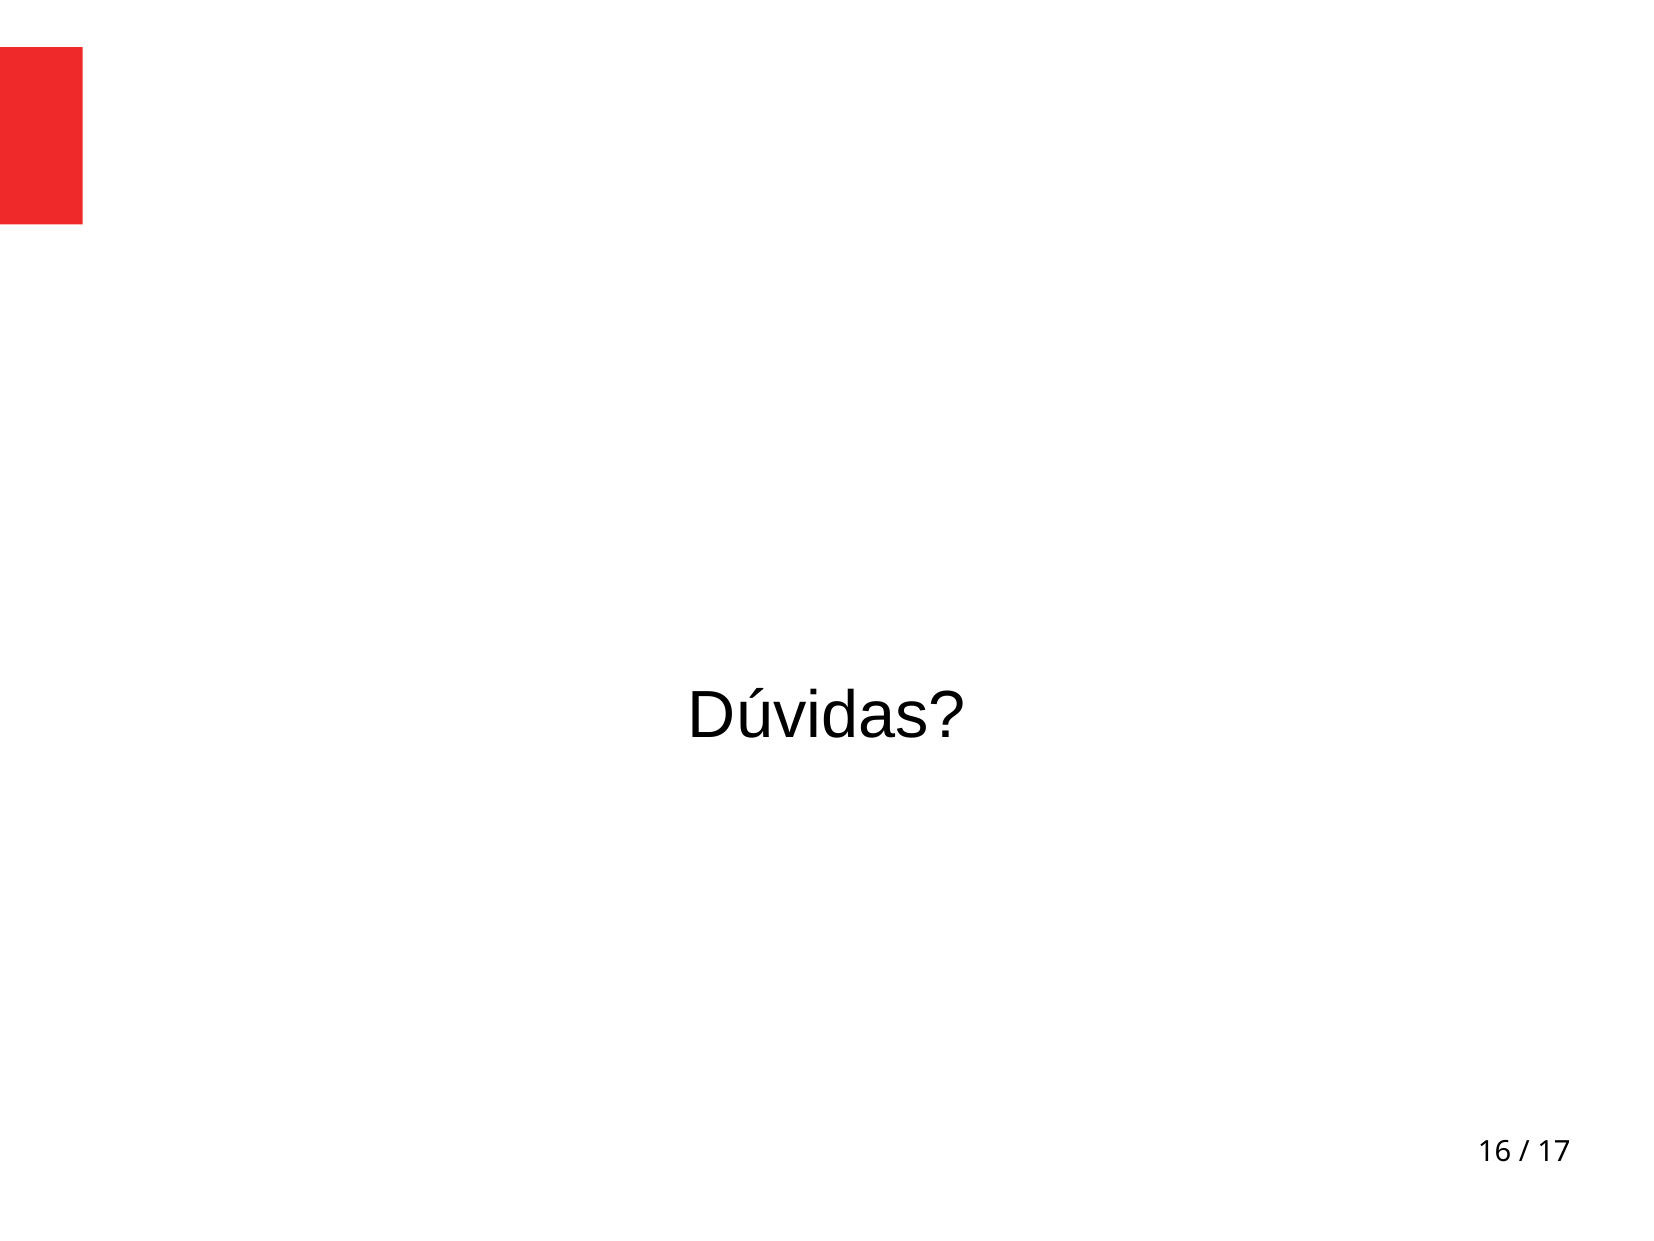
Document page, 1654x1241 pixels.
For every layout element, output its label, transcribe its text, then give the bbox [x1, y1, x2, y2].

text_box Dúvidas? [118, 354, 1536, 1074]
